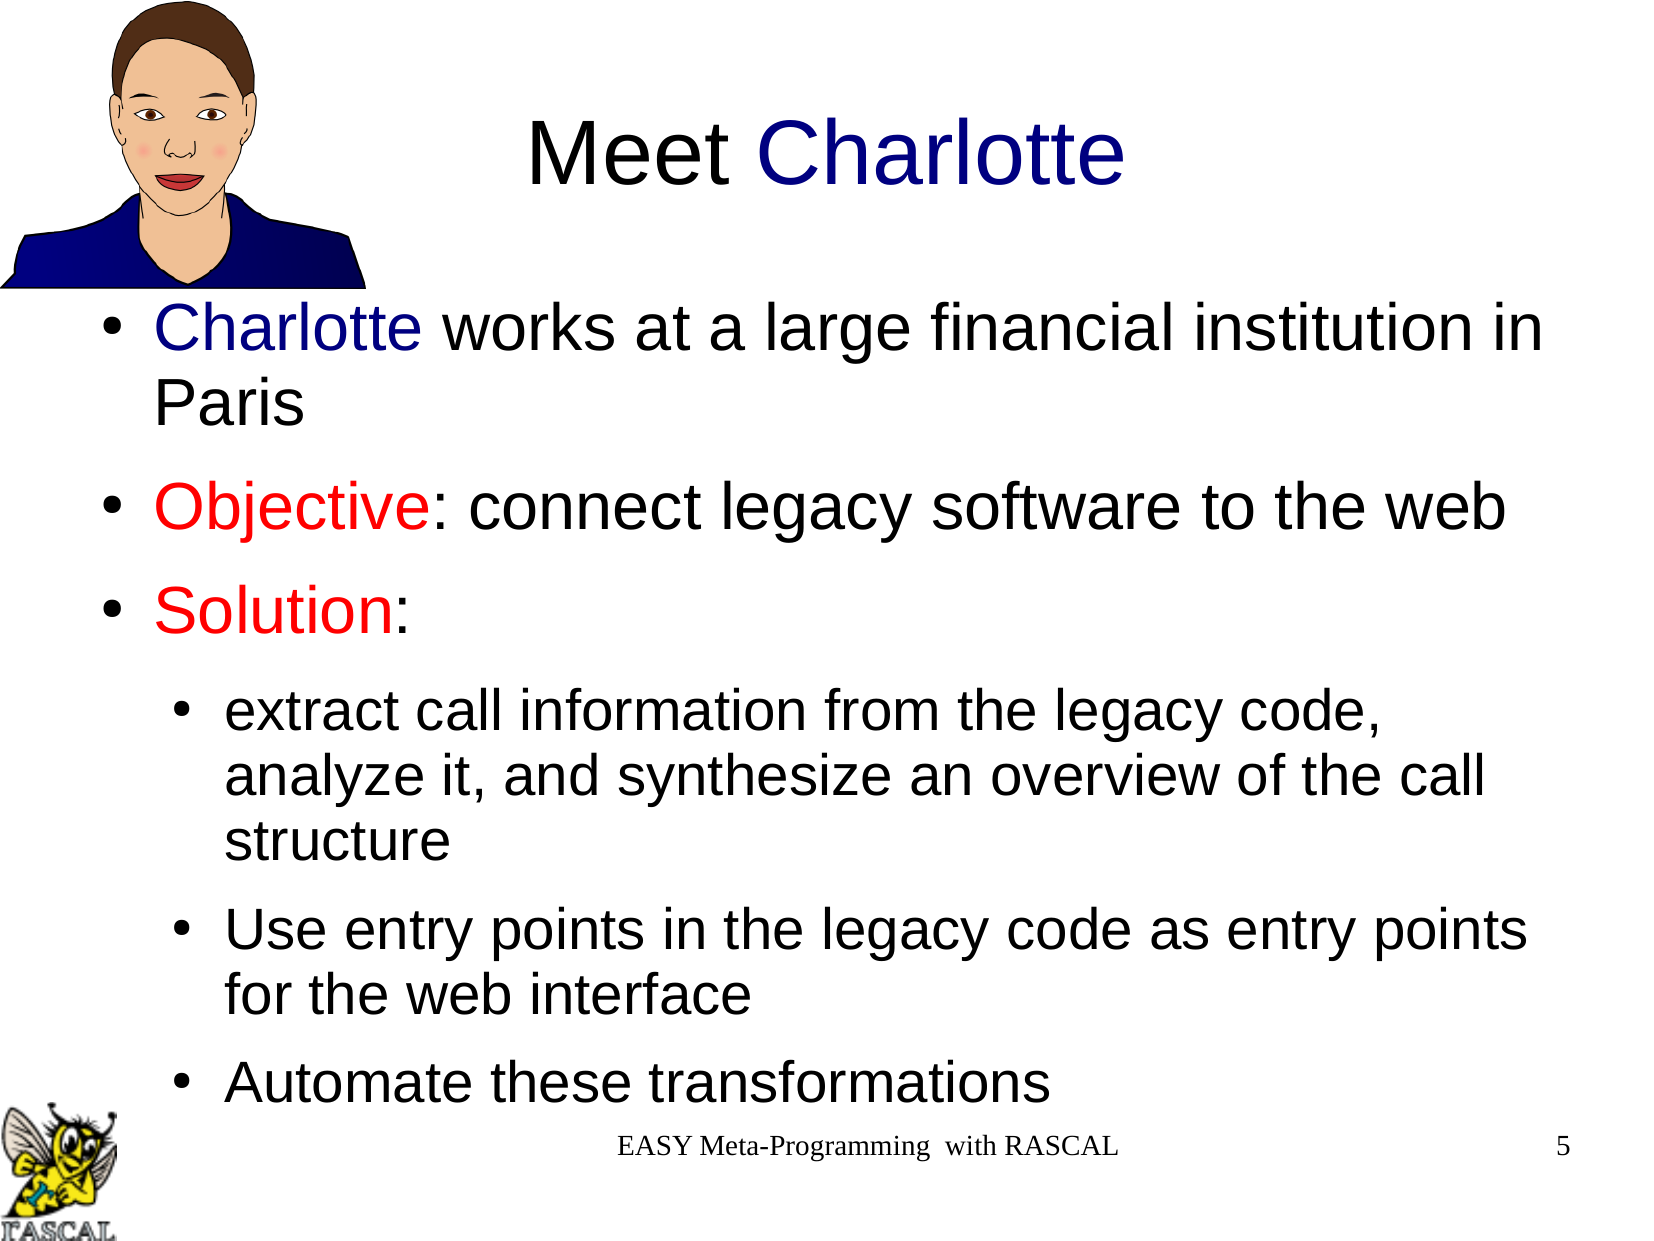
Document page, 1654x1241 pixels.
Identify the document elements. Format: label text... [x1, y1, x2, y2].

picture [0, 1, 366, 289]
title Meet Charlotte [366, 49, 1571, 257]
picture [0, 1102, 117, 1241]
list Charlotte works at a large financial institution in Paris Objective: connect legacy software to the web Solution: extract call information from the legacy code, analyze it, and synthesize an overview of the call structure Use entry points in the legacy code as entry points for the web interface Automate these transformations [82, 290, 1571, 1109]
